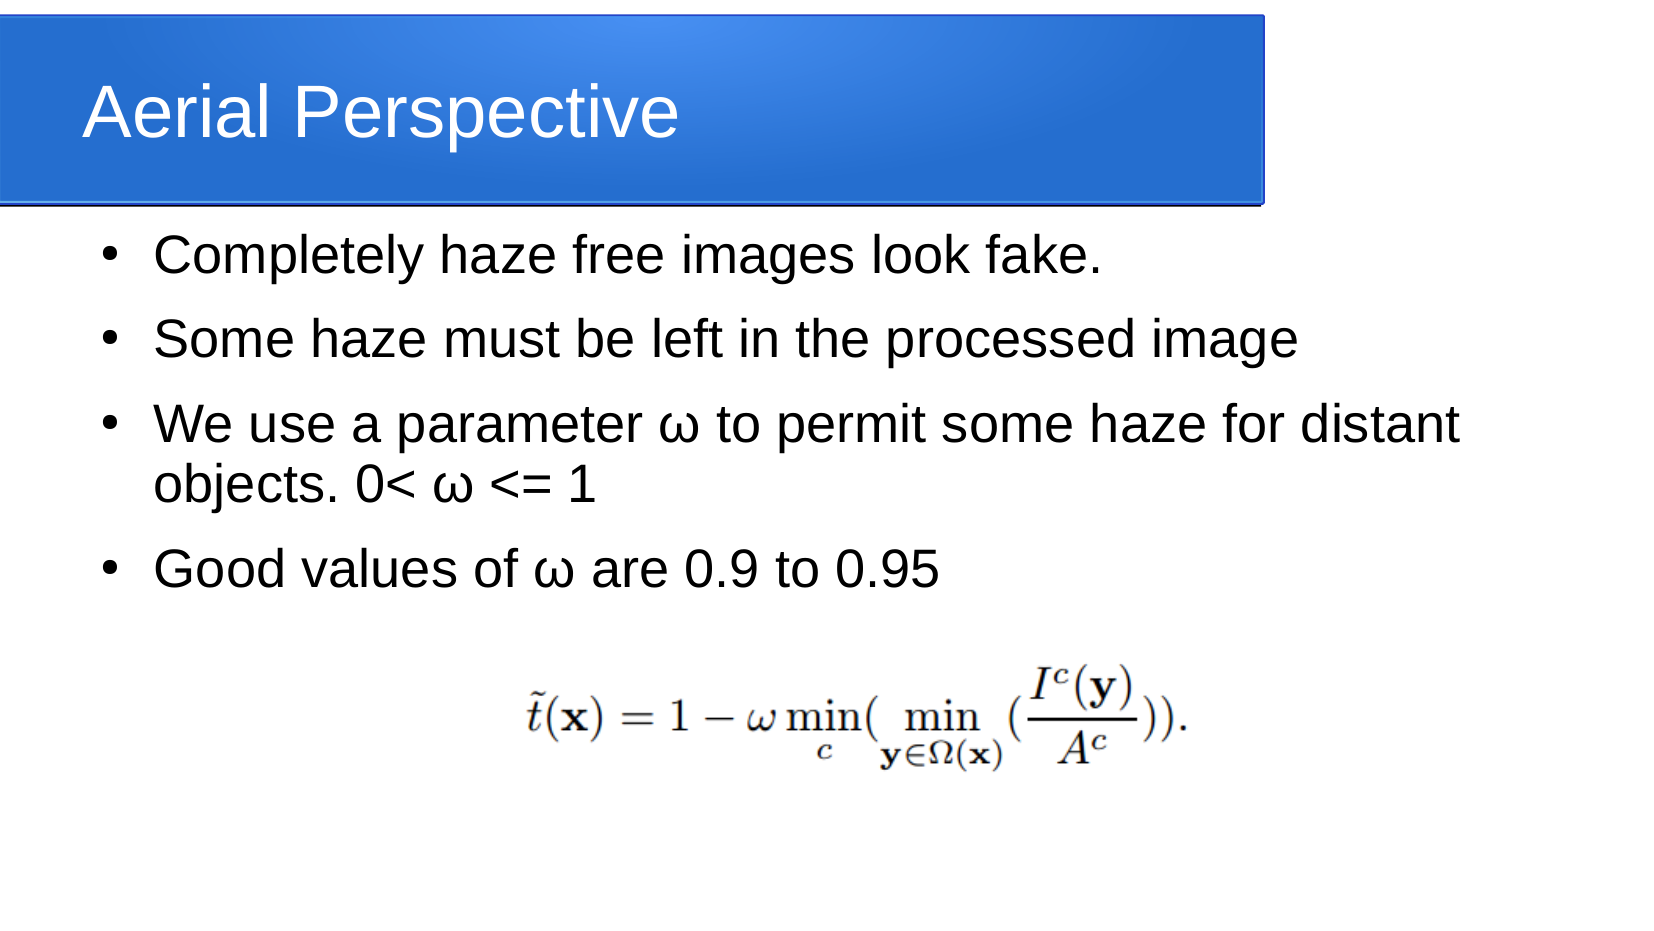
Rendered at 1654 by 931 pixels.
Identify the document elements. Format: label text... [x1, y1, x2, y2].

picture [480, 622, 1200, 792]
list Completely haze free images look fake. Some haze must be left in the processed image We use a parameter ω to permit some haze for distant objects. 0< ω <= 1 Good values of ω are 0.9 to 0.95 [82, 224, 1571, 764]
title Aerial Perspective [82, 35, 1235, 189]
